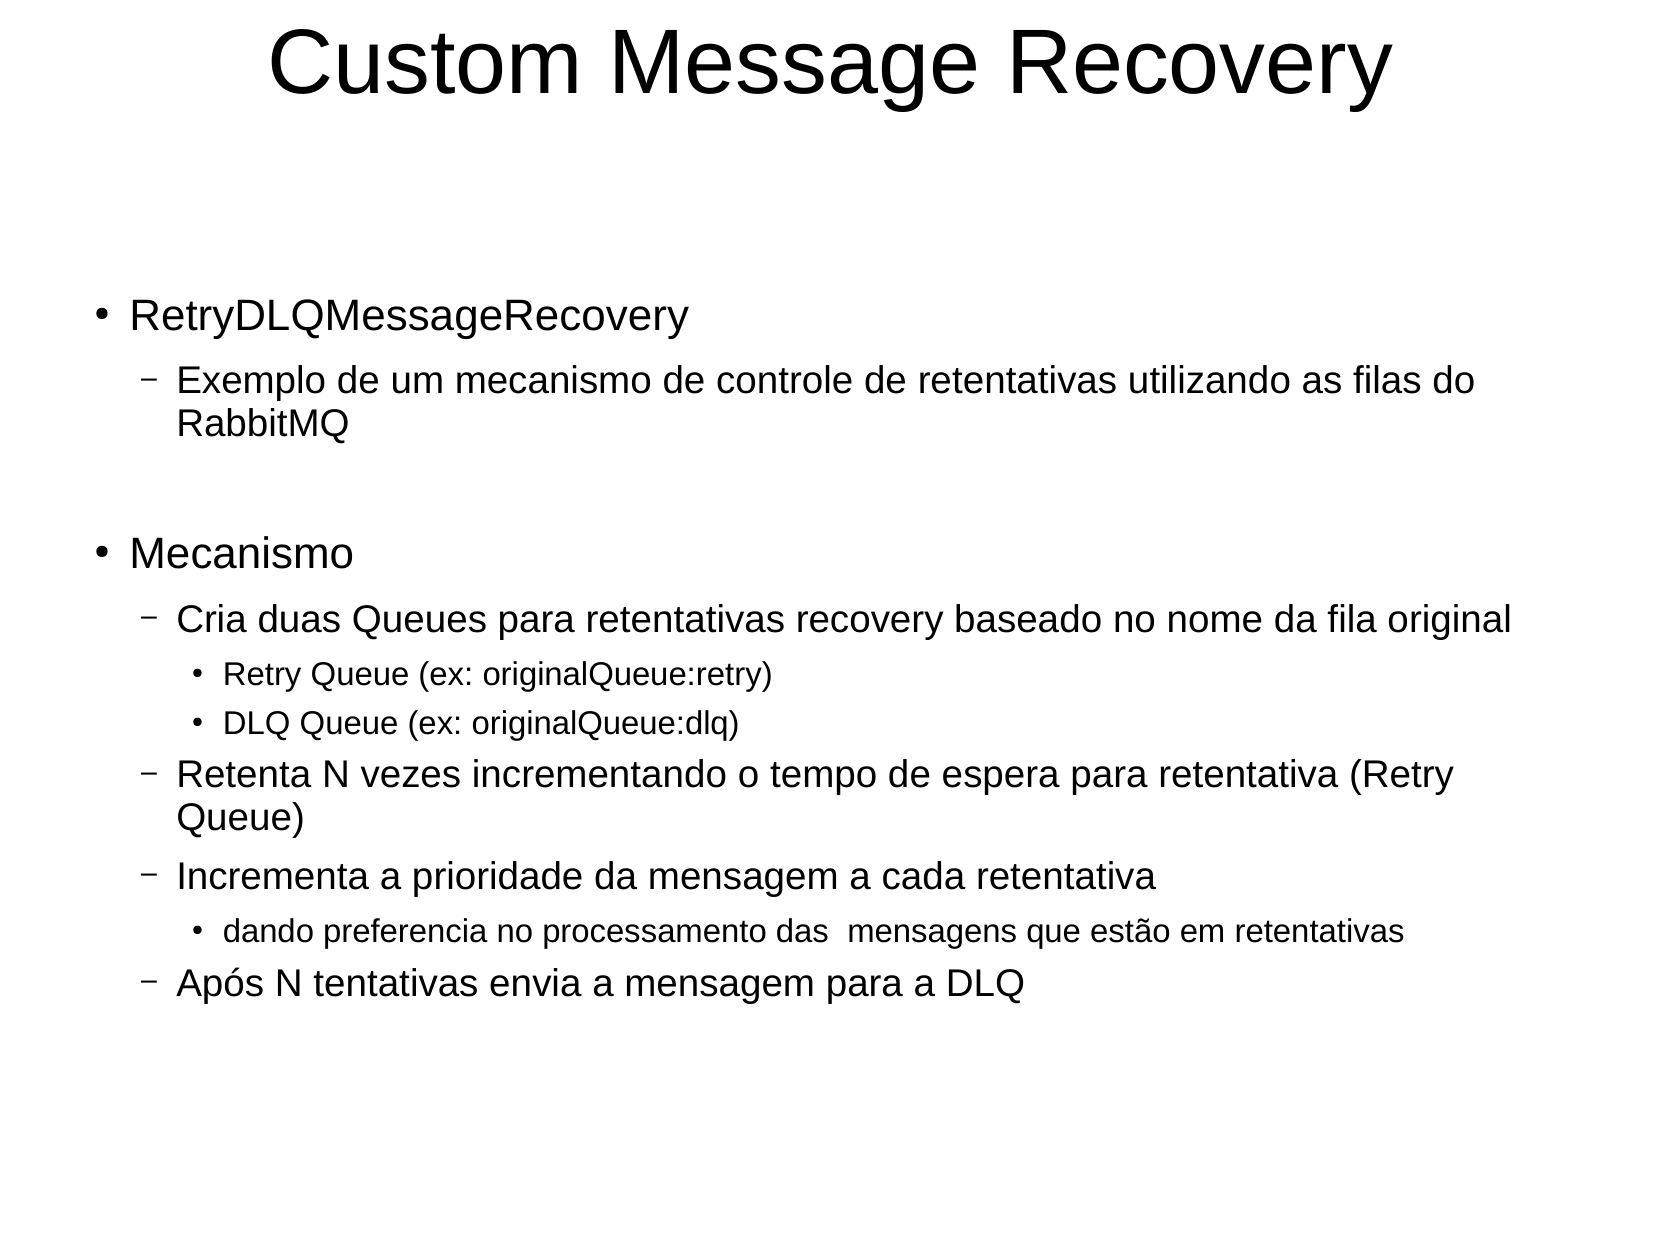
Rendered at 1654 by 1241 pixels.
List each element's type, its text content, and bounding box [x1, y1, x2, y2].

list RetryDLQMessageRecovery Exemplo de um mecanismo de controle de retentativas utilizando as filas do RabbitMQ Mecanismo Cria duas Queues para retentativas recovery baseado no nome da fila original Retry Queue (ex: originalQueue:retry) DLQ Queue (ex: originalQueue:dlq) Retenta N vezes incrementando o tempo de espera para retentativa (Retry Queue) Incrementa a prioridade da mensagem a cada retentativa dando preferencia no processamento das mensagens que estão em retentativas Após N tentativas envia a mensagem para a DLQ [82, 290, 1571, 1010]
title Custom Message Recovery [86, 0, 1576, 136]
